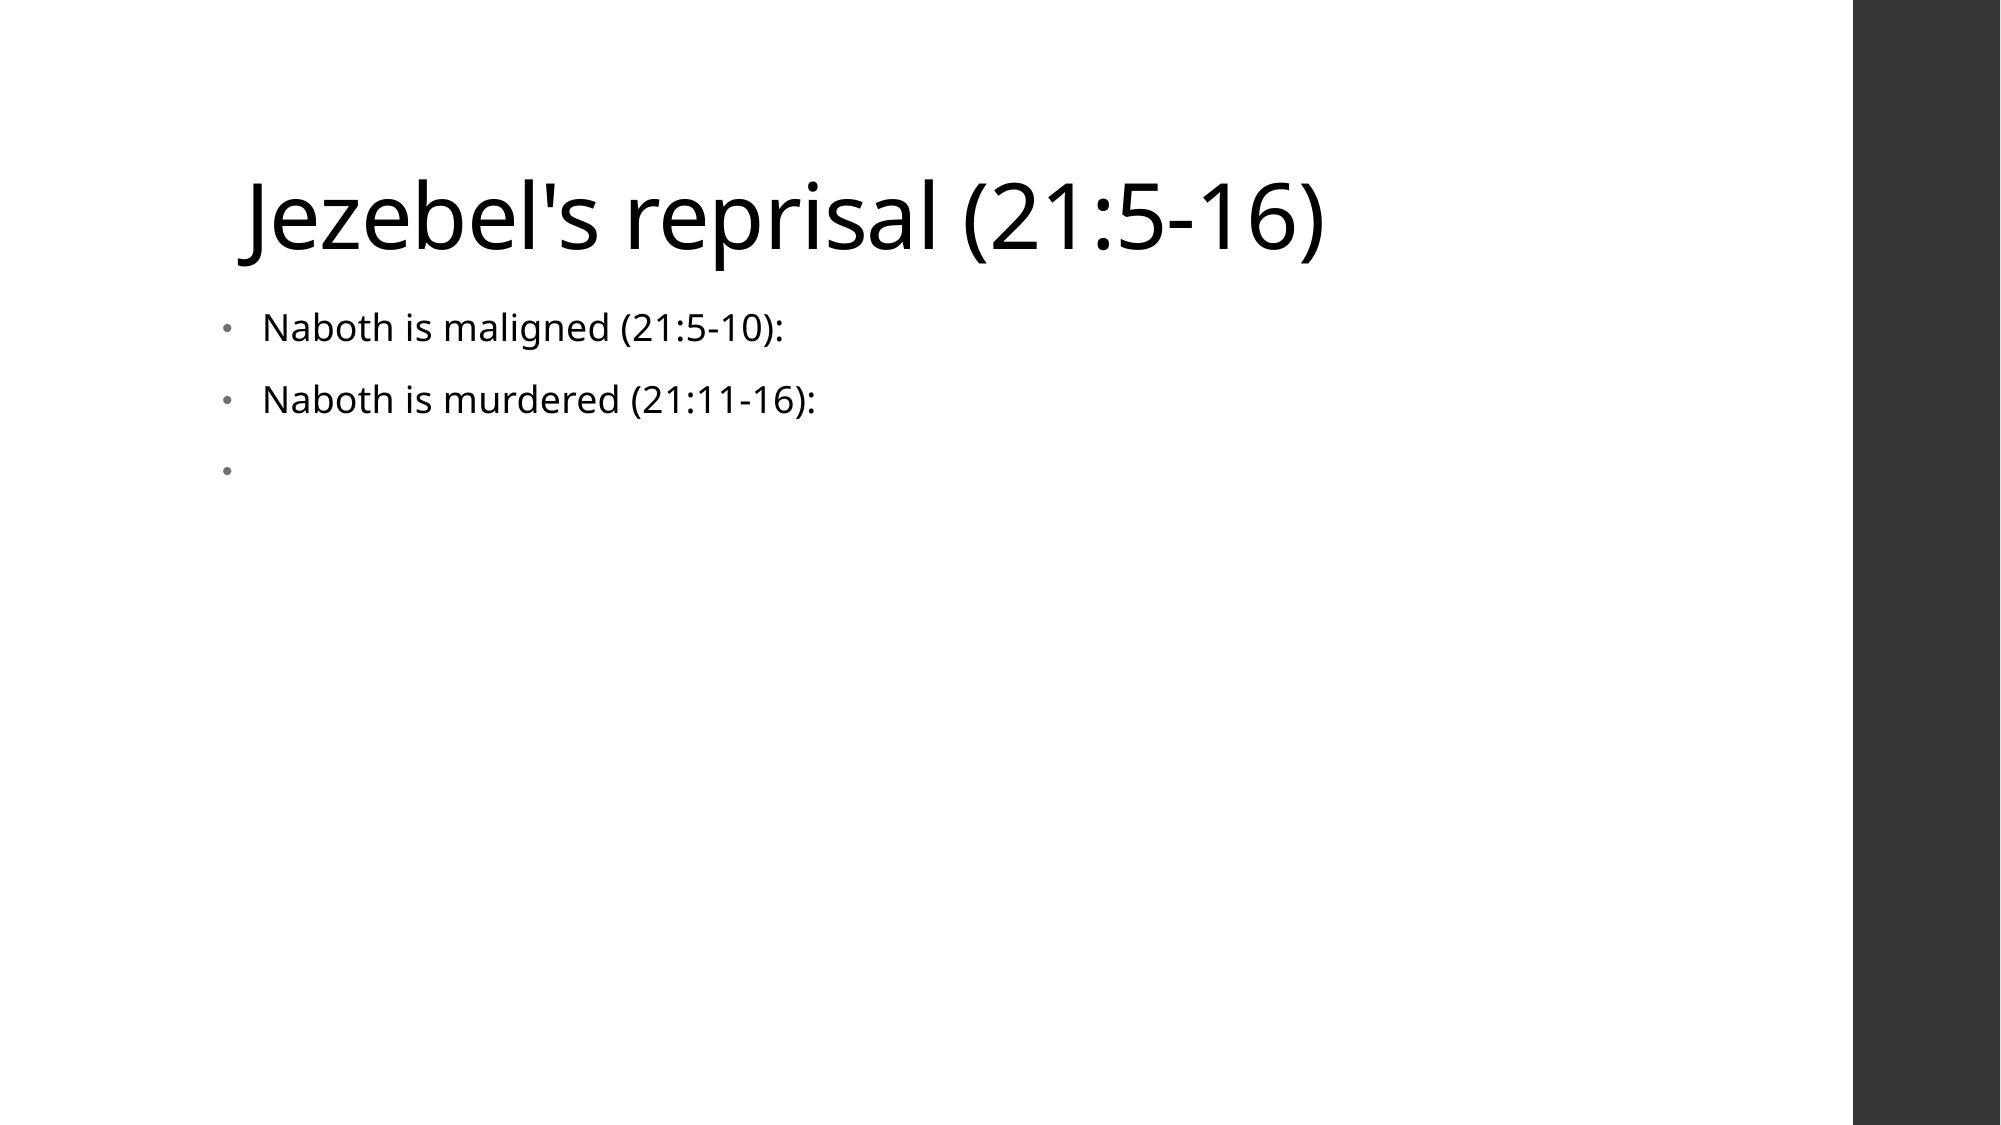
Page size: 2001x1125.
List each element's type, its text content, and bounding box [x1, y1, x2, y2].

title Jezebel's reprisal (21:5-16) [206, 60, 1797, 278]
list Naboth is maligned (21:5-10): Naboth is murdered (21:11-16): [206, 299, 1617, 1014]
